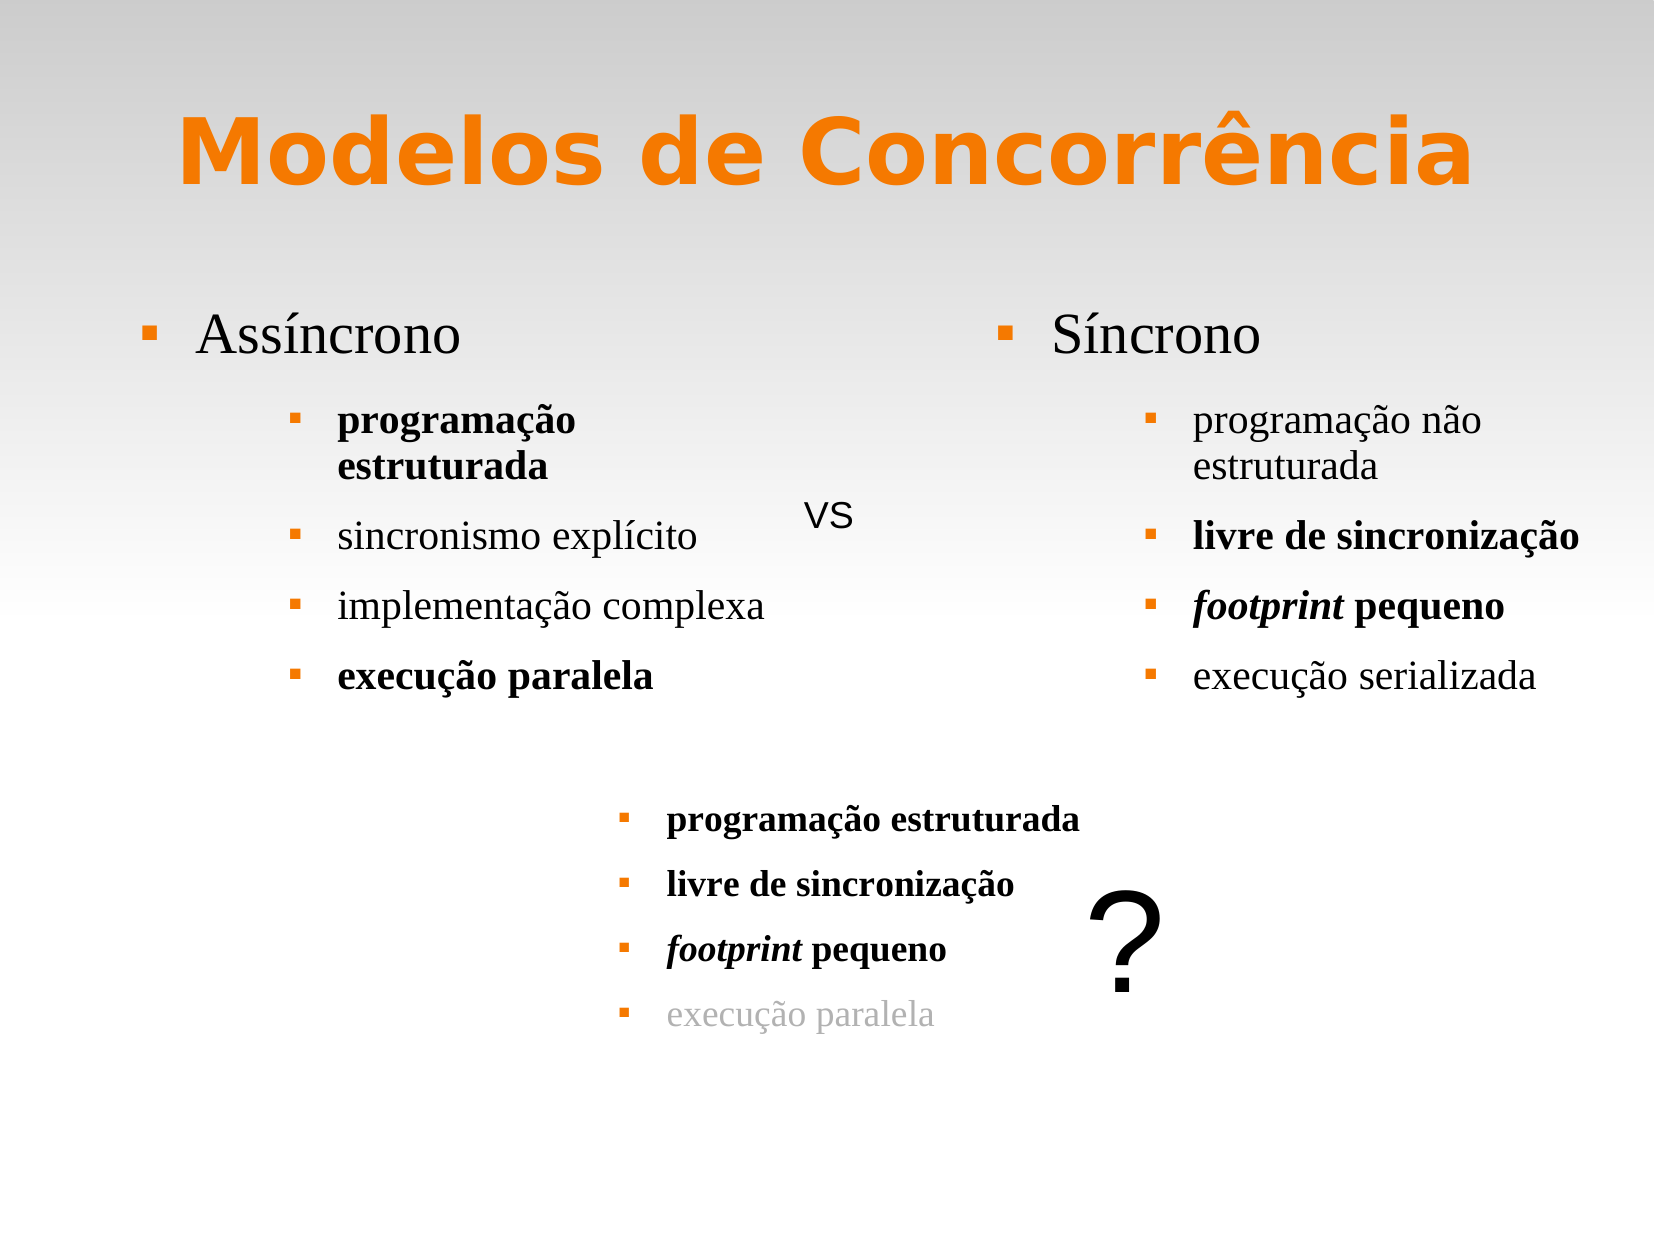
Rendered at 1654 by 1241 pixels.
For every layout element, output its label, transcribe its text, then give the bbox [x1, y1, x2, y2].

title Modelos de Concorrência [82, 49, 1571, 257]
list programação estruturada livre de sincronização footprint pequeno execução paralela [383, 726, 1110, 1139]
list Síncrono programação não estruturada livre de sincronização footprint pequeno execução serializada [909, 302, 1636, 1121]
text_box VS [789, 487, 869, 545]
list Assíncrono programação estruturada sincronismo explícito implementação complexa execução paralela [53, 302, 780, 1121]
text_box ? [1069, 852, 1181, 1045]
